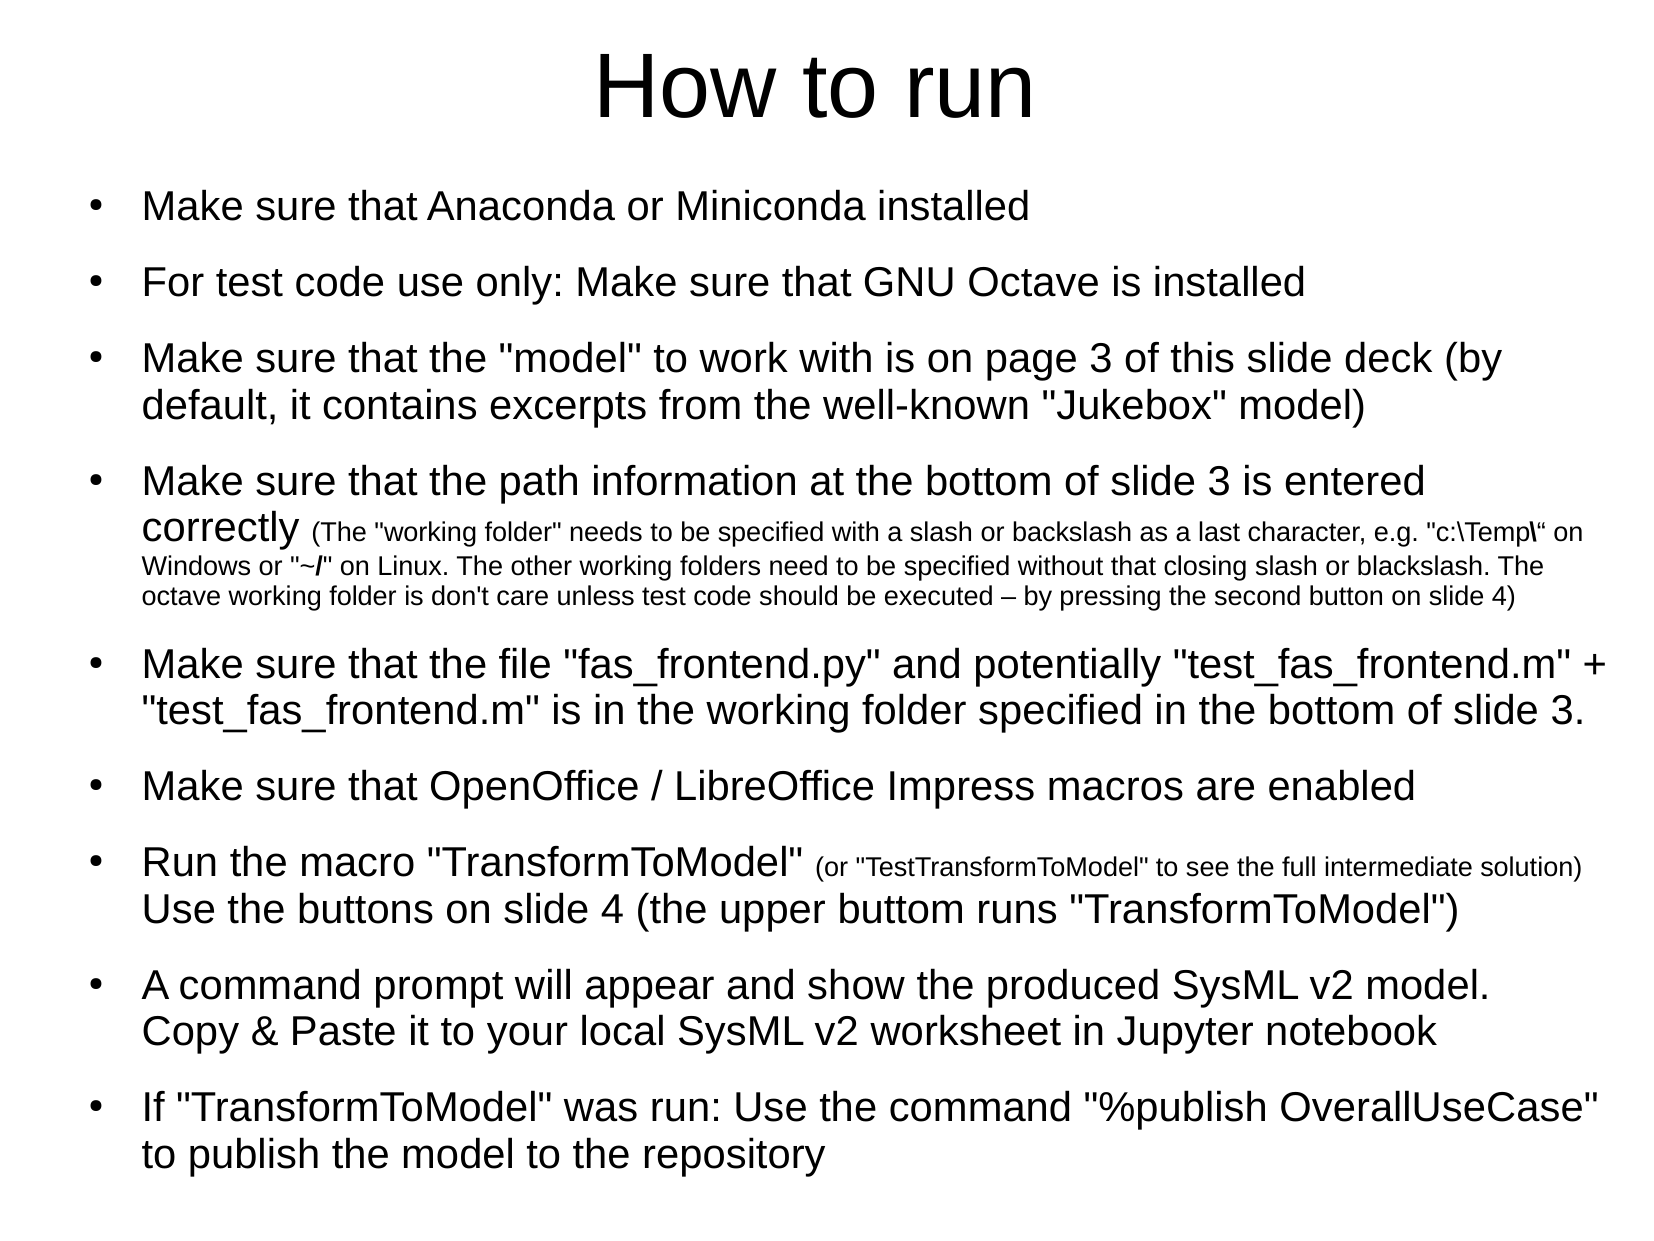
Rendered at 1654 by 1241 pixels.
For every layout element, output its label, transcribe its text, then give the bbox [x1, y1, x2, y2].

title How to run [70, 29, 1560, 143]
list Make sure that Anaconda or Miniconda installed For test code use only: Make sure that GNU Octave is installed Make sure that the "model" to work with is on page 3 of this slide deck (by default, it contains excerpts from the well-known "Jukebox" model) Make sure that the path information at the bottom of slide 3 is entered correctly (The "working folder" needs to be specified with a slash or backslash as a last character, e.g. "c:\Temp\“ on Windows or "~/" on Linux. The other working folders need to be specified without that closing slash or blackslash. The octave working folder is don't care unless test code should be executed – by pressing the second button on slide 4) Make sure that the file "fas_frontend.py" and potentially "test_fas_frontend.m" + "test_fas_frontend.m" is in the working folder specified in the bottom of slide 3. Make sure that OpenOffice / LibreOffice Impress macros are enabled Run the macro "TransformToModel" (or "TestTransformToModel" to see the full intermediate solution) Use the buttons on slide 4 (the upper buttom runs "TransformToModel") A command prompt will appear and show the produced SysML v2 model. Copy & Paste it to your local SysML v2 worksheet in Jupyter notebook If "TransformToModel" was run: Use the command "%publish OverallUseCase" to publish the model to the repository [70, 183, 1619, 1182]
